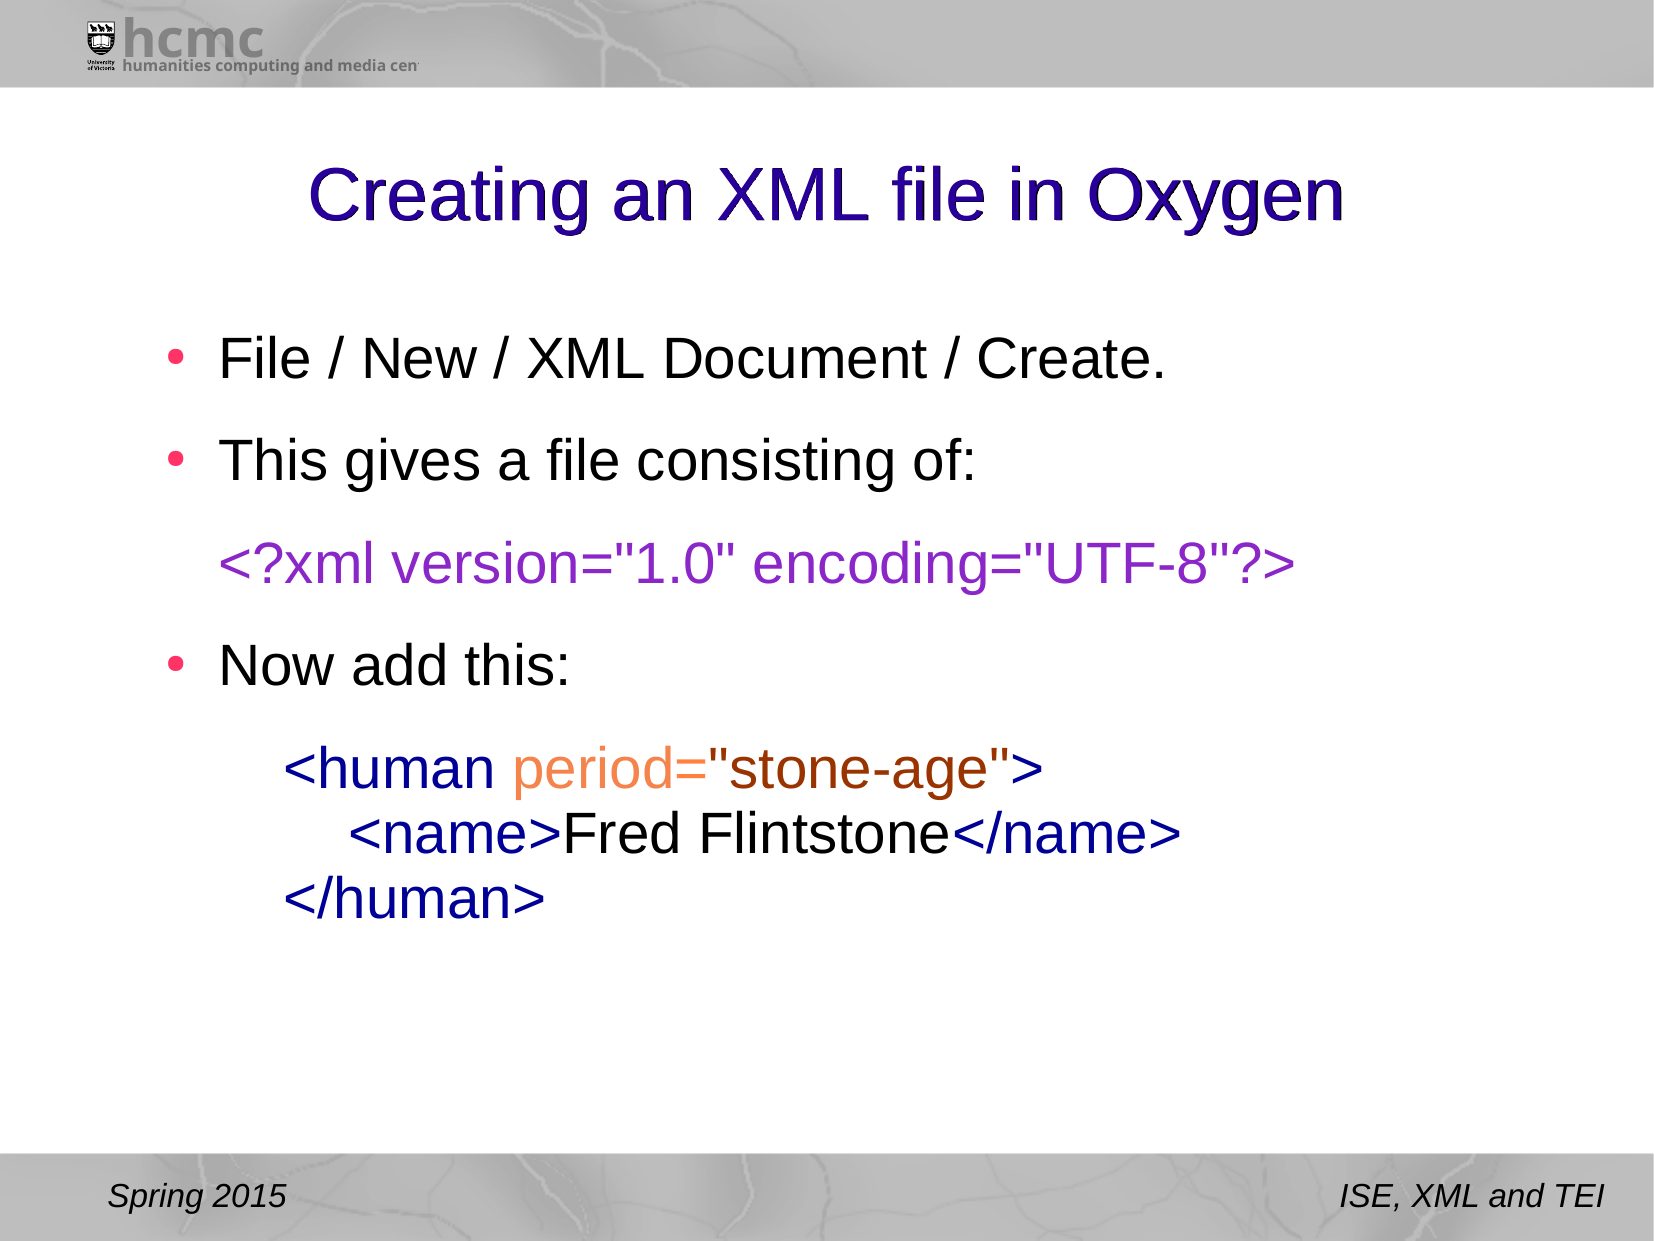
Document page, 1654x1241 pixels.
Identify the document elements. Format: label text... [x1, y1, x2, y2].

title Creating an XML file in Oxygen [118, 90, 1536, 298]
list File / New / XML Document / Create. This gives a file consisting of: <?xml version="1.0" encoding="UTF-8"?> Now add this: <human period="stone-age"> <name>Fred Flintstone</name> </human> [147, 325, 1506, 1045]
picture [0, 0, 1654, 1241]
